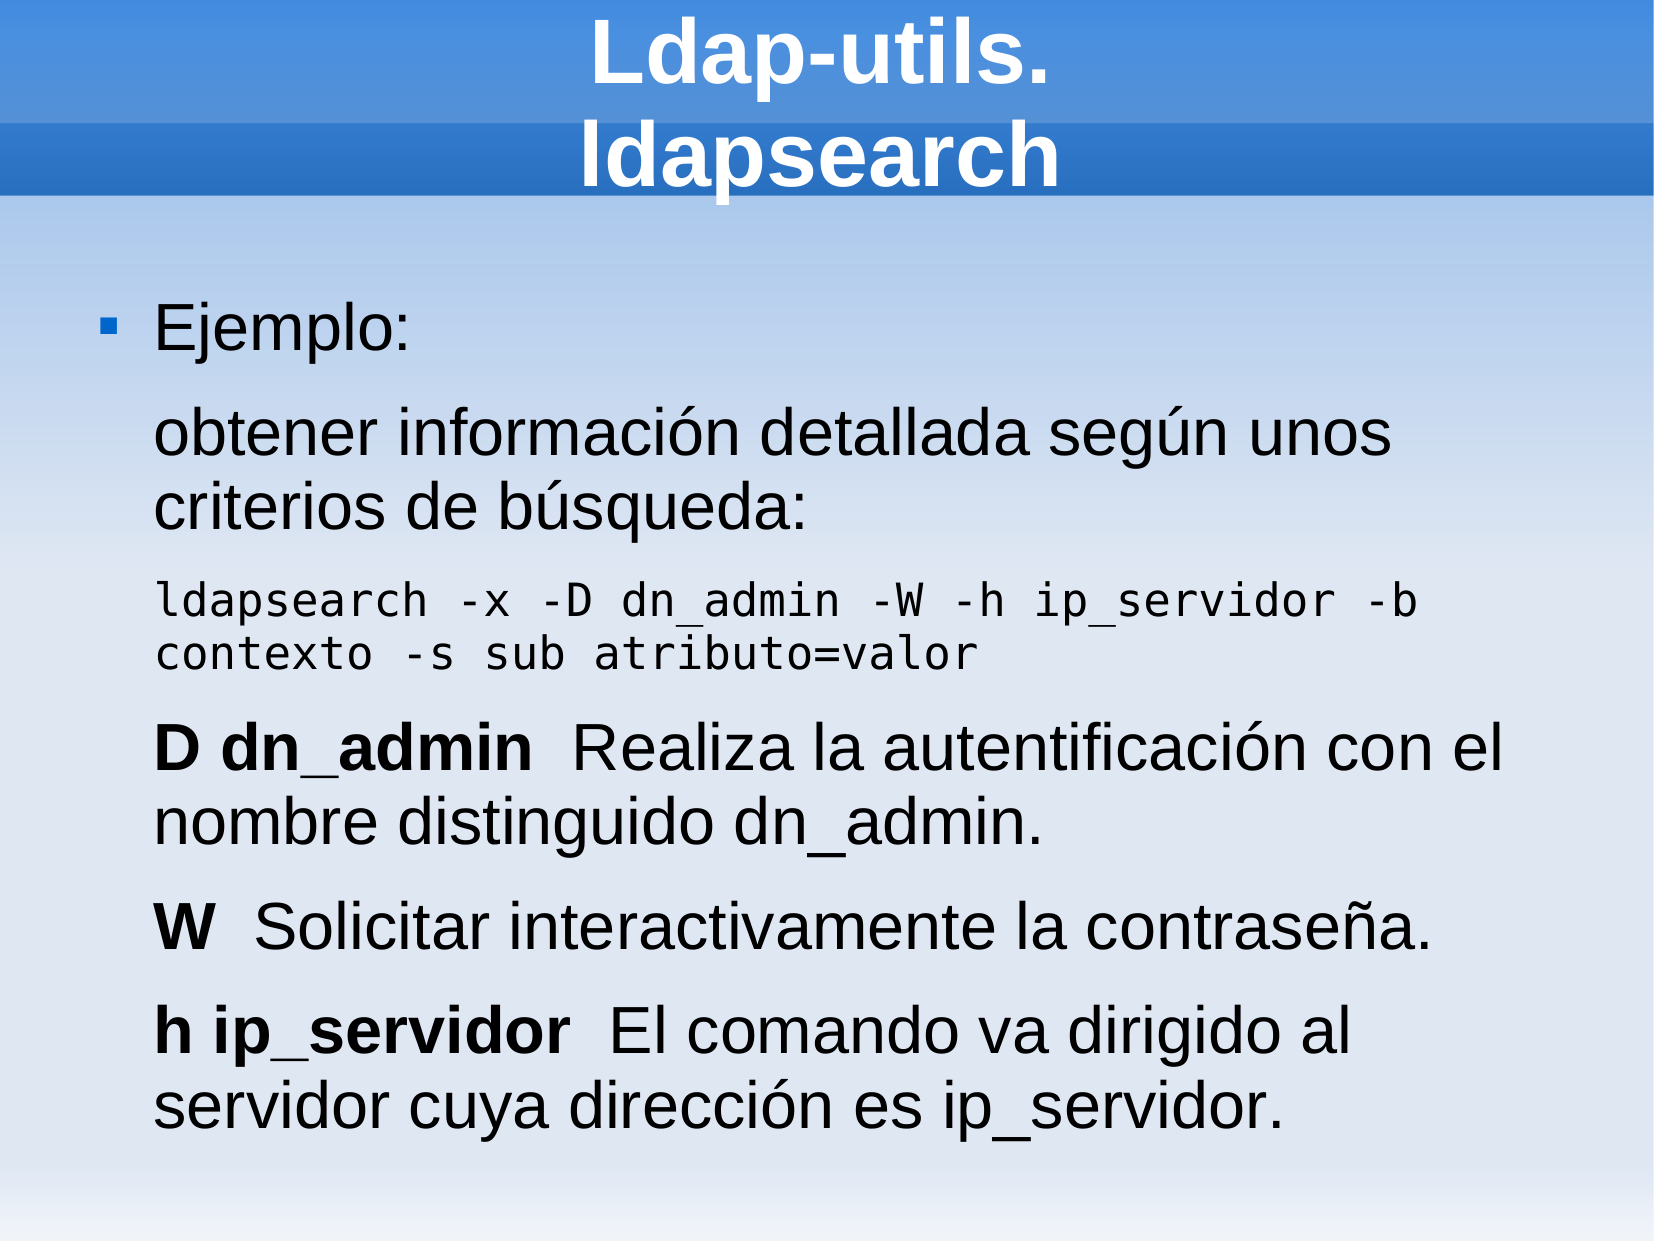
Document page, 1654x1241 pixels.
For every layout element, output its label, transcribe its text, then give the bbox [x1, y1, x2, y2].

list Ejemplo: obtener información detallada según unos criterios de búsqueda: ldapsearch -x -D dn_admin -W -h ip_servidor -b contexto -s sub atributo=valor ­D dn_admin Realiza la autentificación con el nombre distinguido dn_admin. ­W Solicitar interactivamente la contraseña. ­h ip_servidor El comando va dirigido al servidor cuya dirección es ip_servidor. [82, 290, 1571, 1143]
picture [0, 0, 1654, 1241]
title Ldap-utils. ldapsearch [76, 0, 1565, 208]
